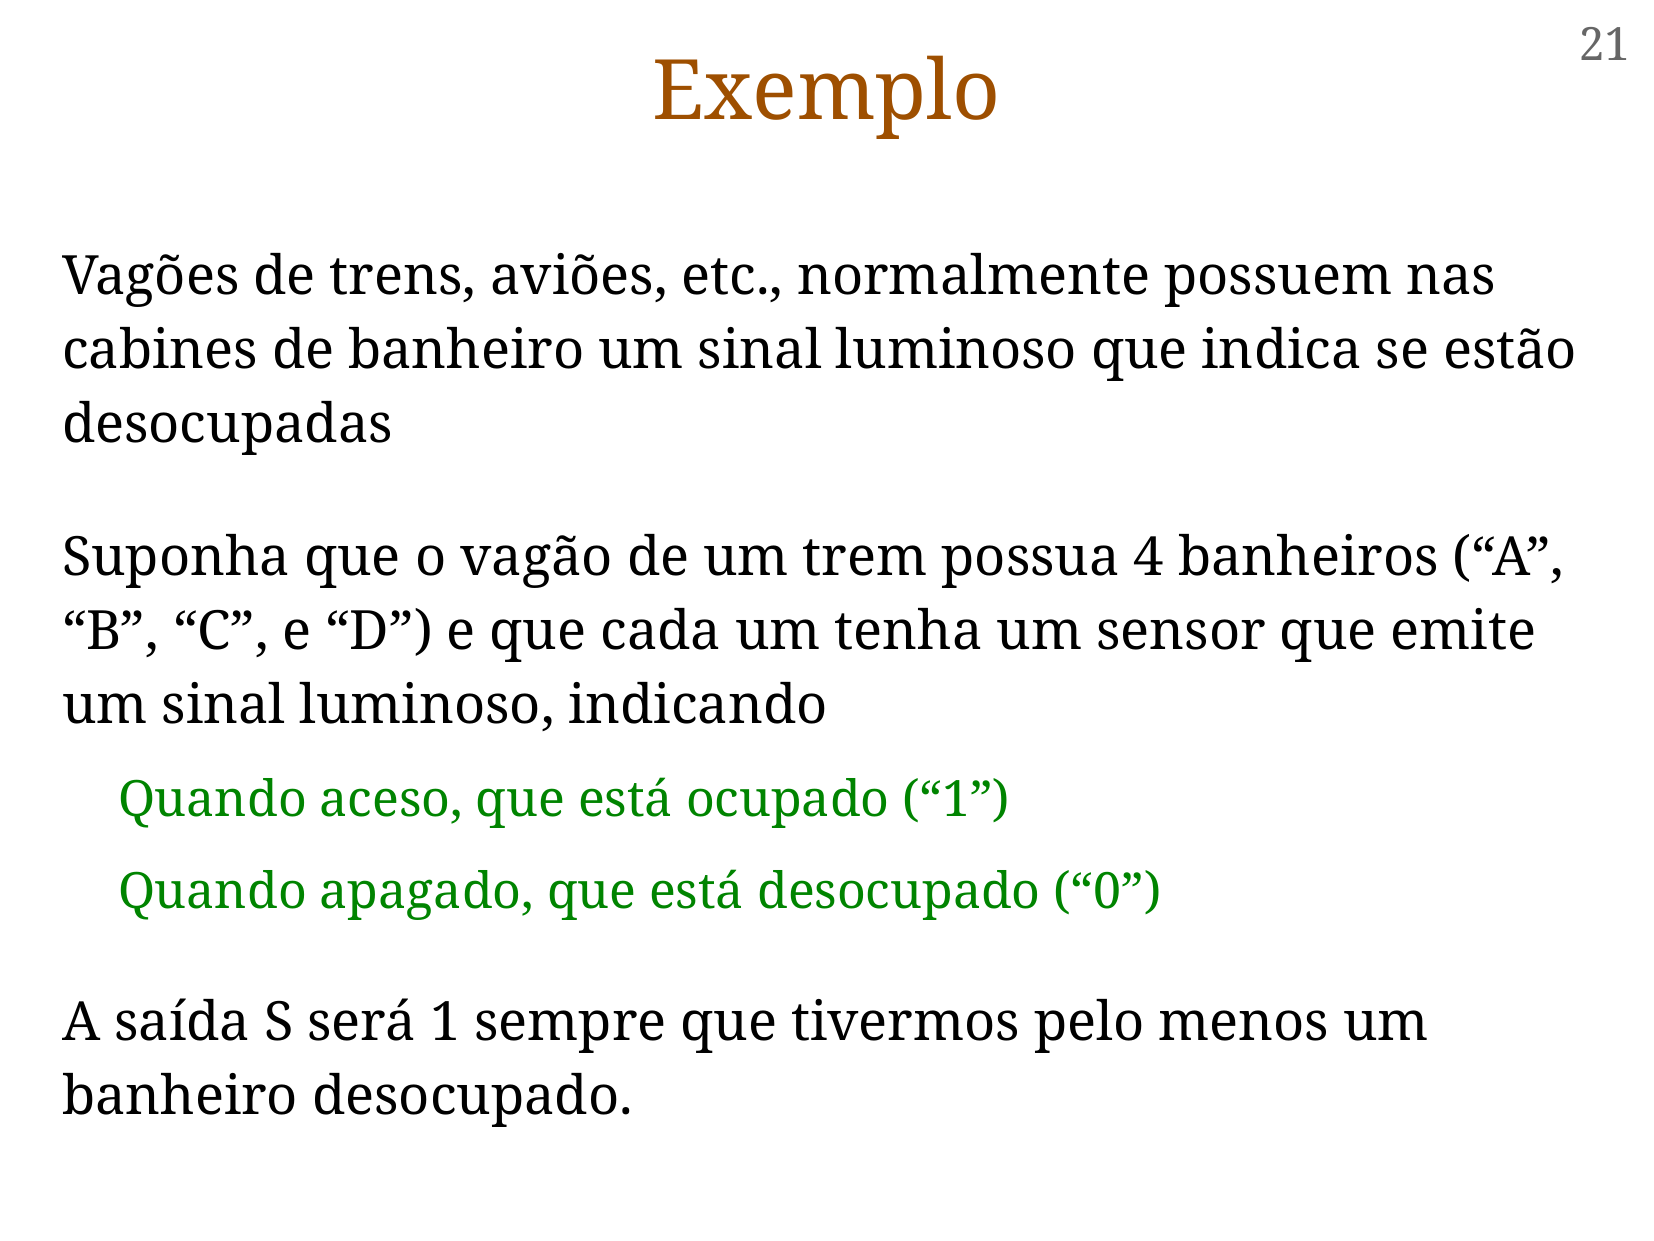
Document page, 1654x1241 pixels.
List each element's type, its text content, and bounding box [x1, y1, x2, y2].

title Exemplo [59, 29, 1595, 148]
list Vagões de trens, aviões, etc., normalmente possuem nas cabines de banheiro um sinal luminoso que indica se estão desocupadas Suponha que o vagão de um trem possua 4 banheiros (“A”, “B”, “C”, e “D”) e que cada um tenha um sensor que emite um sinal luminoso, indicando Quando aceso, que está ocupado (“1”) Quando apagado, que está desocupado (“0”) A saída S será 1 sempre que tivermos pelo menos um banheiro desocupado. [59, 236, 1595, 1211]
